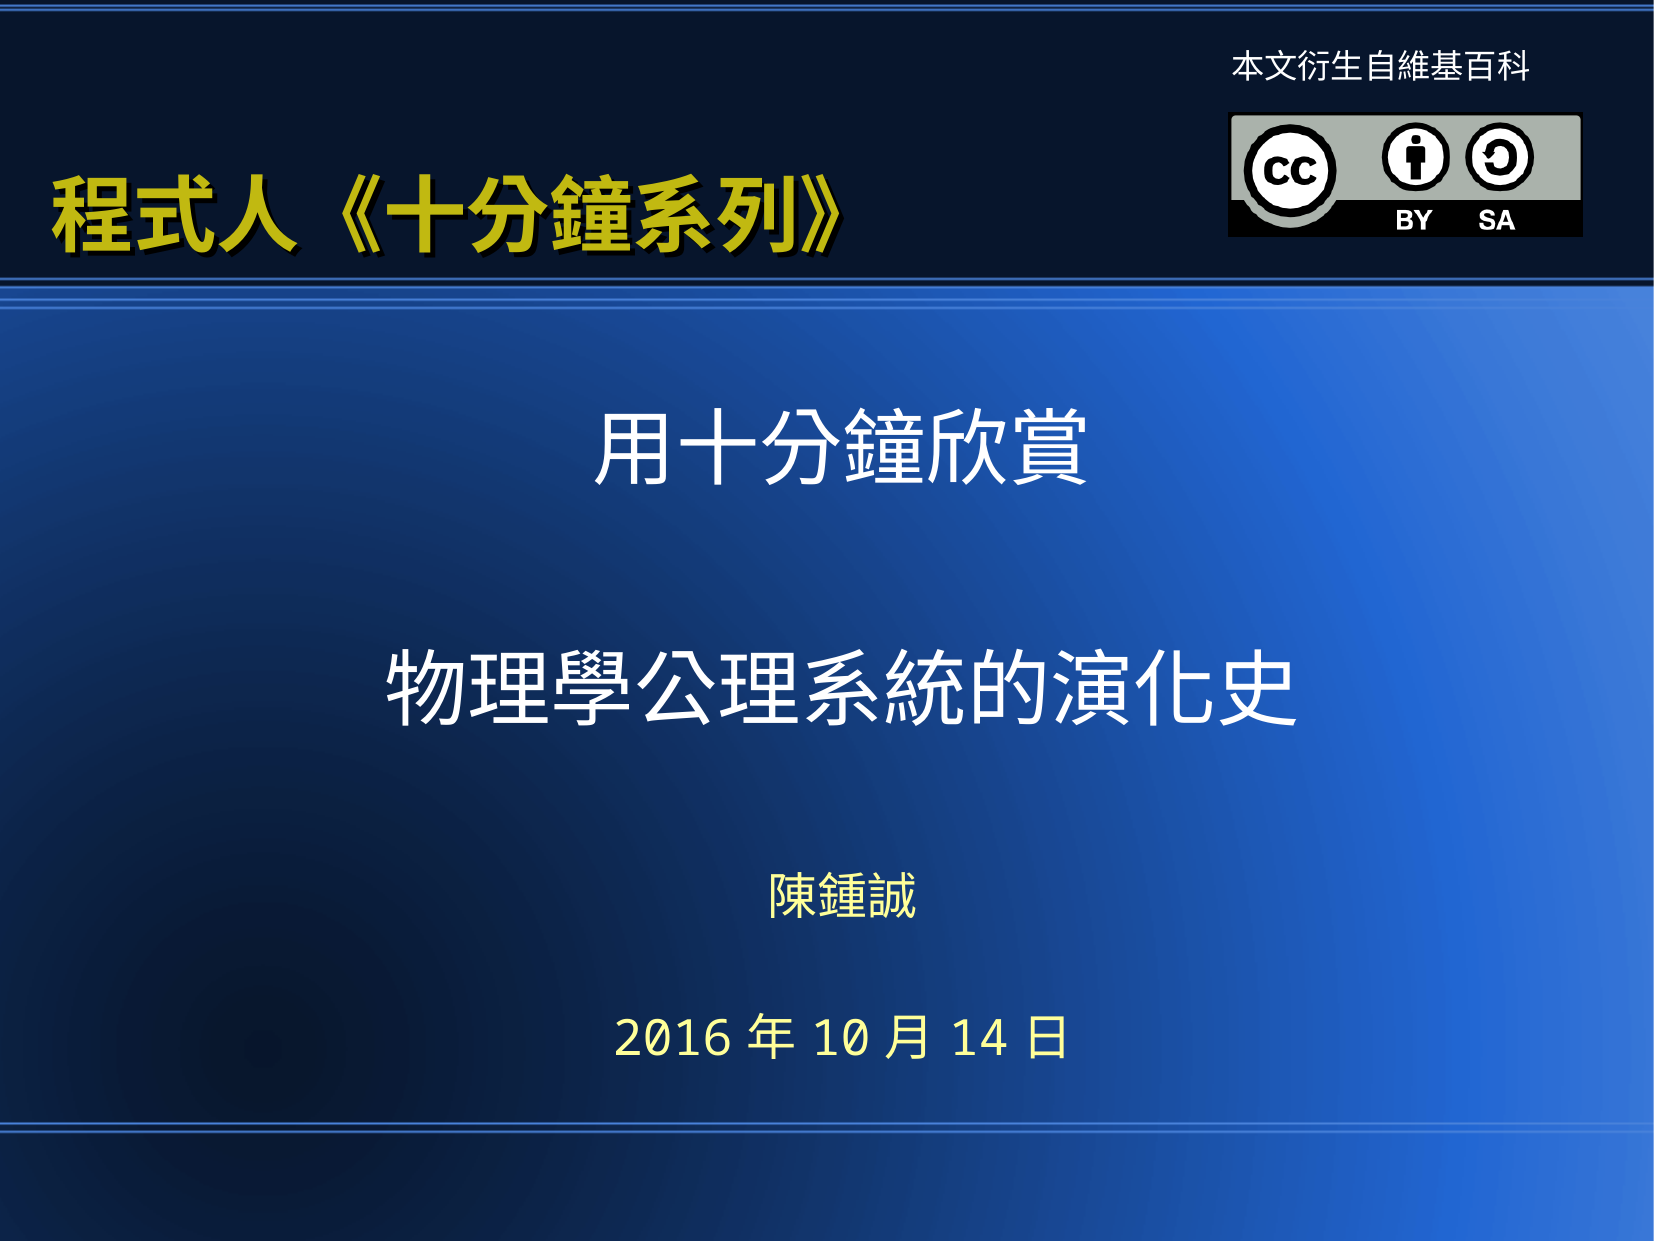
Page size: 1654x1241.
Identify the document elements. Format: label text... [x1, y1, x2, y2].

subtitle 用十分鐘欣賞 物理學公理系統的演化史 陳鍾誠 2016年10月14日 [59, 326, 1626, 1126]
picture [0, 0, 1654, 1241]
text_box 程式人《十分鐘系列》 [35, 141, 981, 343]
text_box 本文衍生自維基百科 [1216, 32, 1622, 95]
